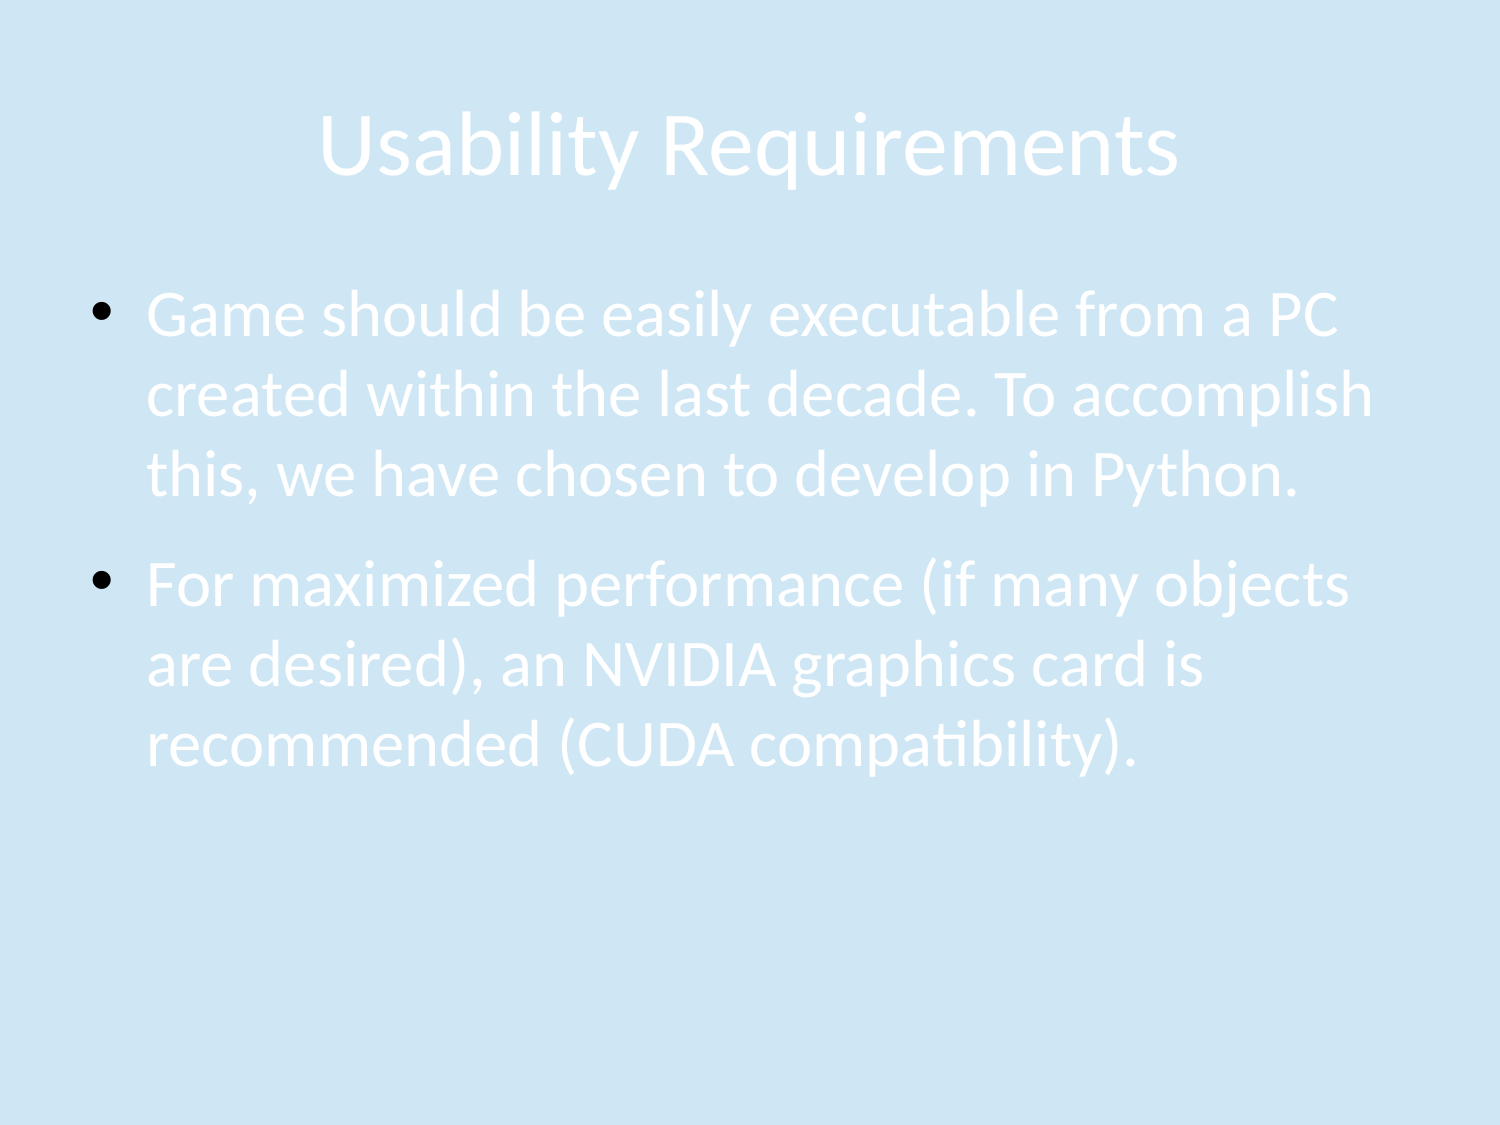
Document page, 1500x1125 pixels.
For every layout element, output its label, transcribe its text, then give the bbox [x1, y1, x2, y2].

list Game should be easily executable from a PC created within the last decade. To accomplish this, we have chosen to develop in Python. For maximized performance (if many objects are desired), an NVIDIA graphics card is recommended (CUDA compatibility). [75, 262, 1425, 1005]
title Usability Requirements [75, 45, 1425, 233]
